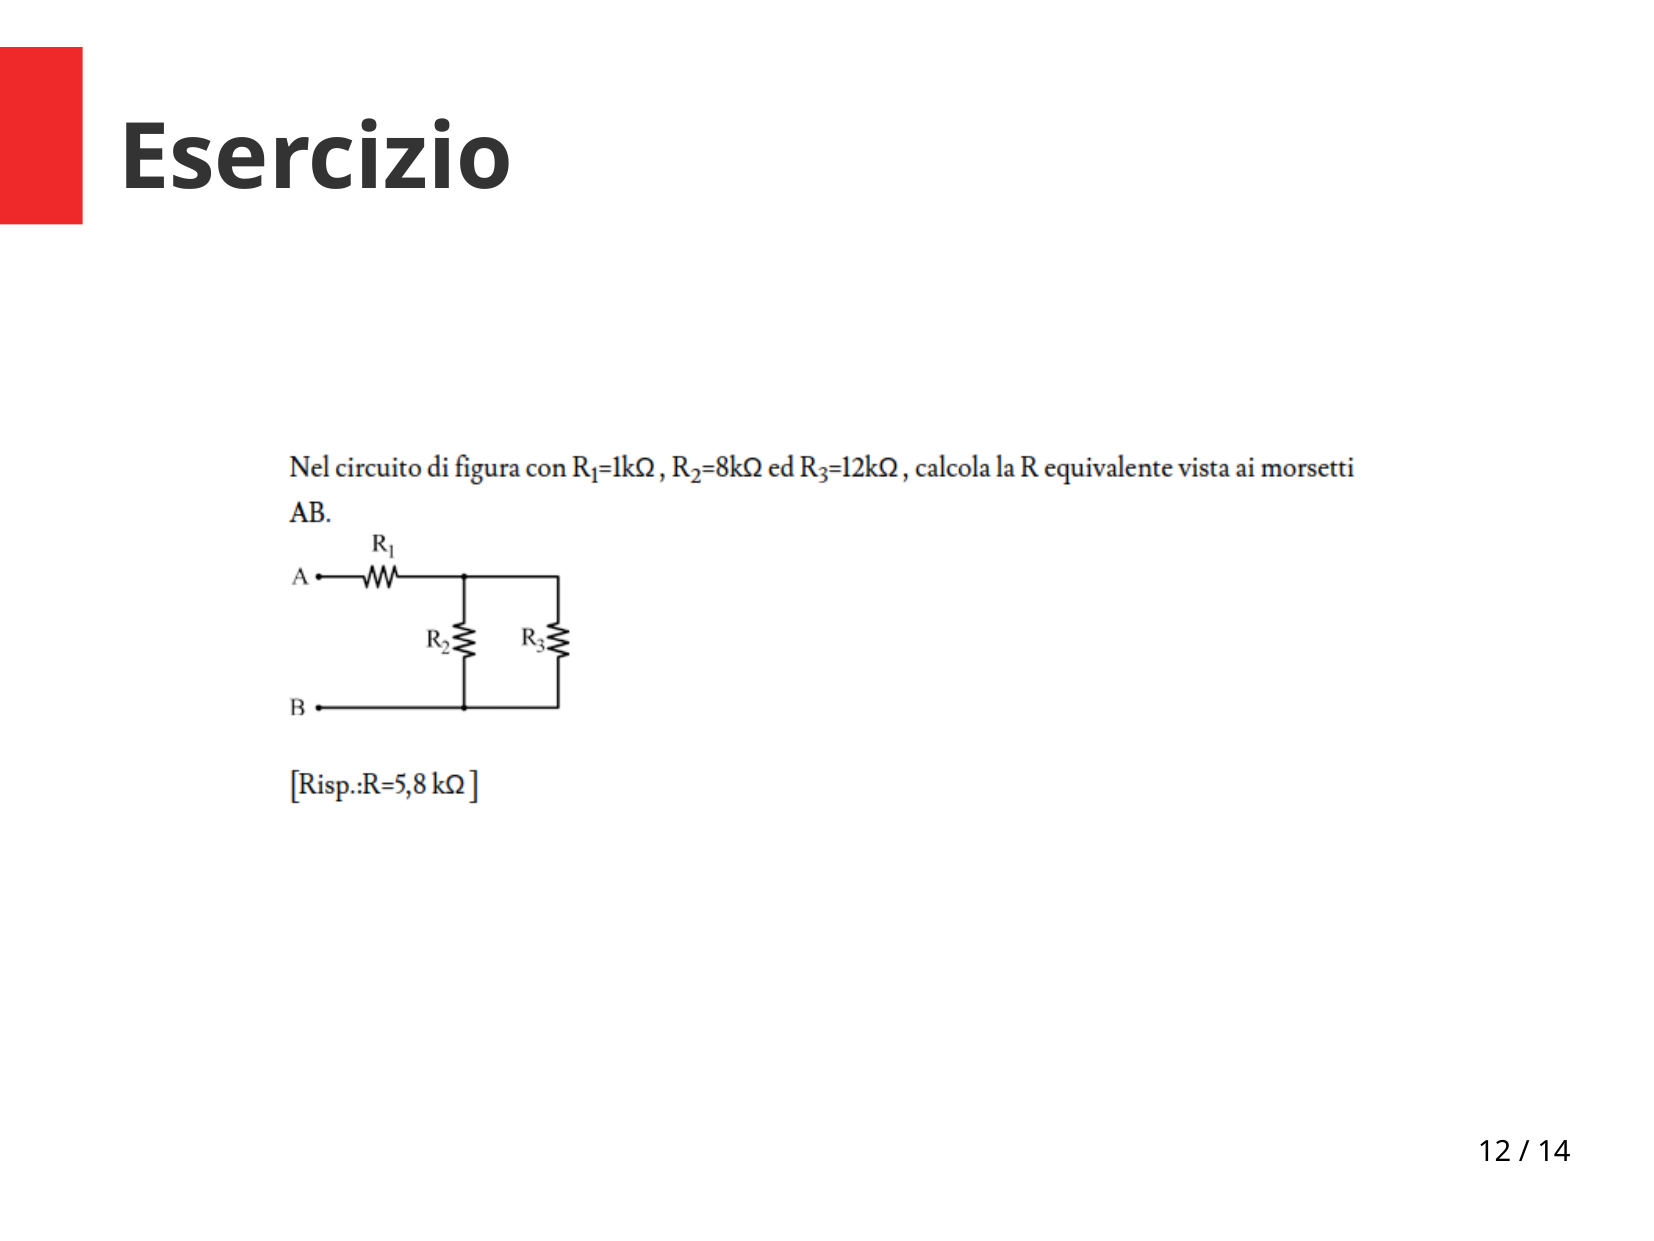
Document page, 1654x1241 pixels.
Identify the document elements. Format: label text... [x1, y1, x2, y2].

picture [274, 436, 1383, 808]
title Esercizio [118, 49, 1571, 257]
